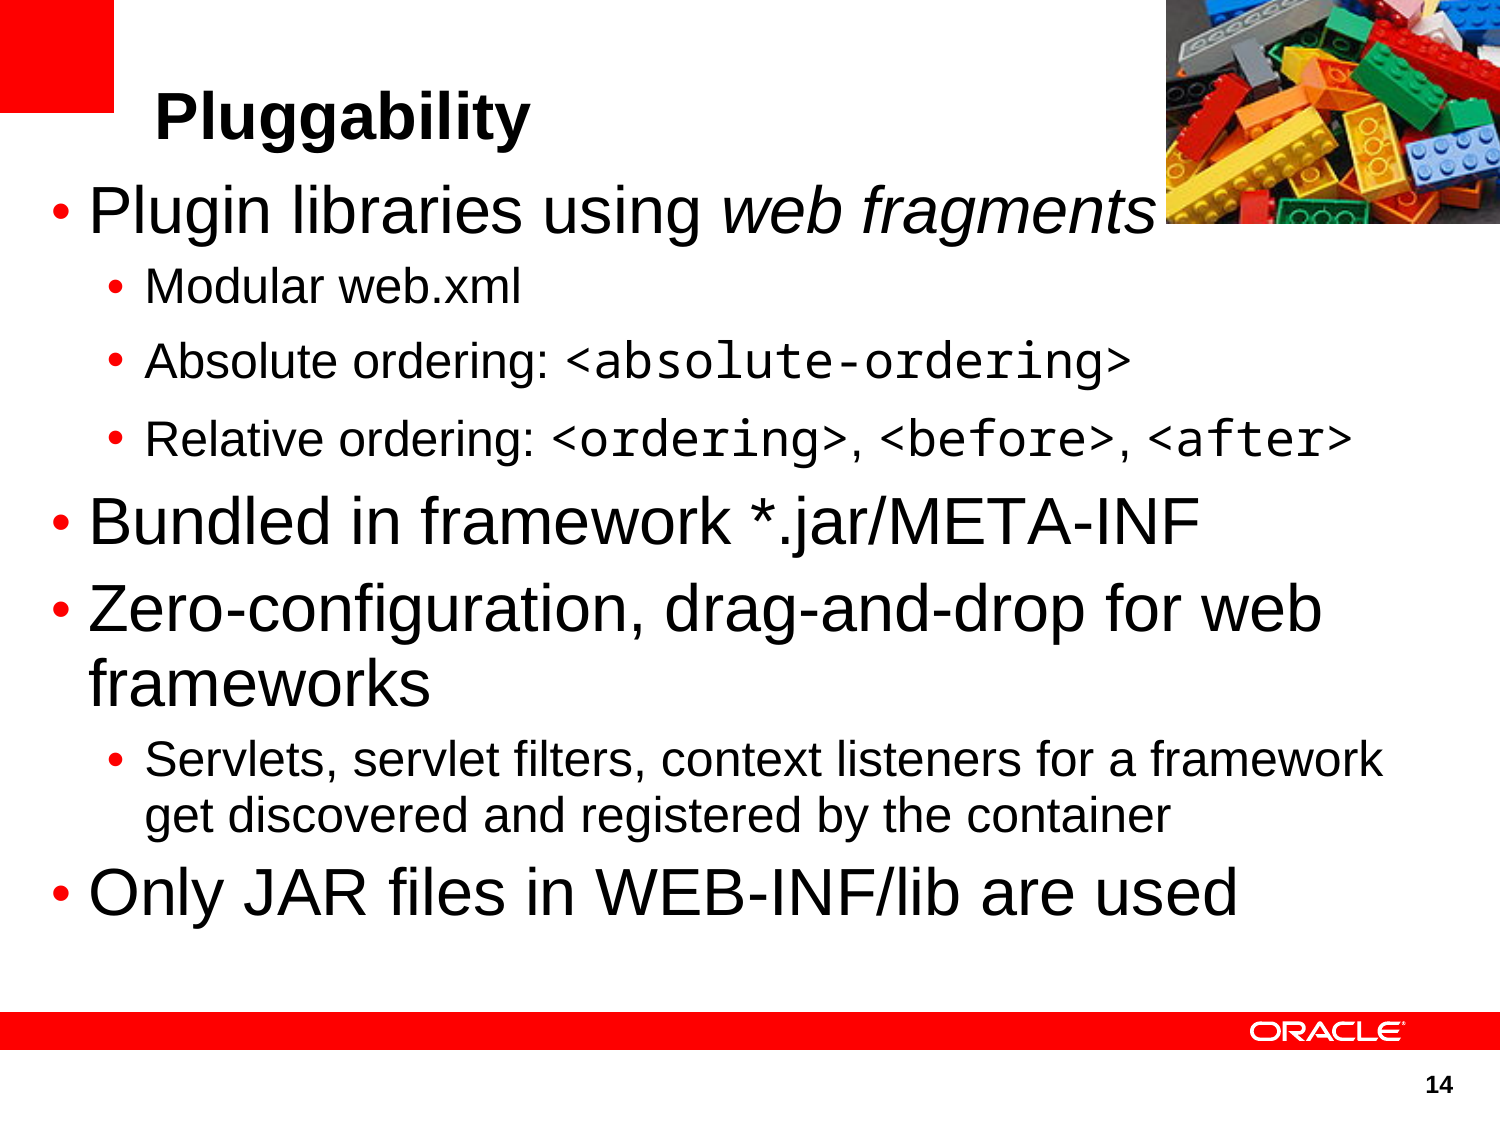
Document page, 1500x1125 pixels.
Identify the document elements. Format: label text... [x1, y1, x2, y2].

list Plugin libraries using web fragments Modular web.xml Absolute ordering: <absolute-ordering> Relative ordering: <ordering>, <before>, <after> Bundled in framework *.jar/META-INF Zero-configuration, drag-and-drop for web frameworks Servlets, servlet filters, context listeners for a framework get discovered and registered by the container Only JAR files in WEB-INF/lib are used [50, 173, 1422, 908]
picture [1166, 0, 1500, 224]
picture [0, 0, 114, 113]
picture [0, 1012, 1500, 1050]
title Pluggability [139, 59, 1019, 173]
